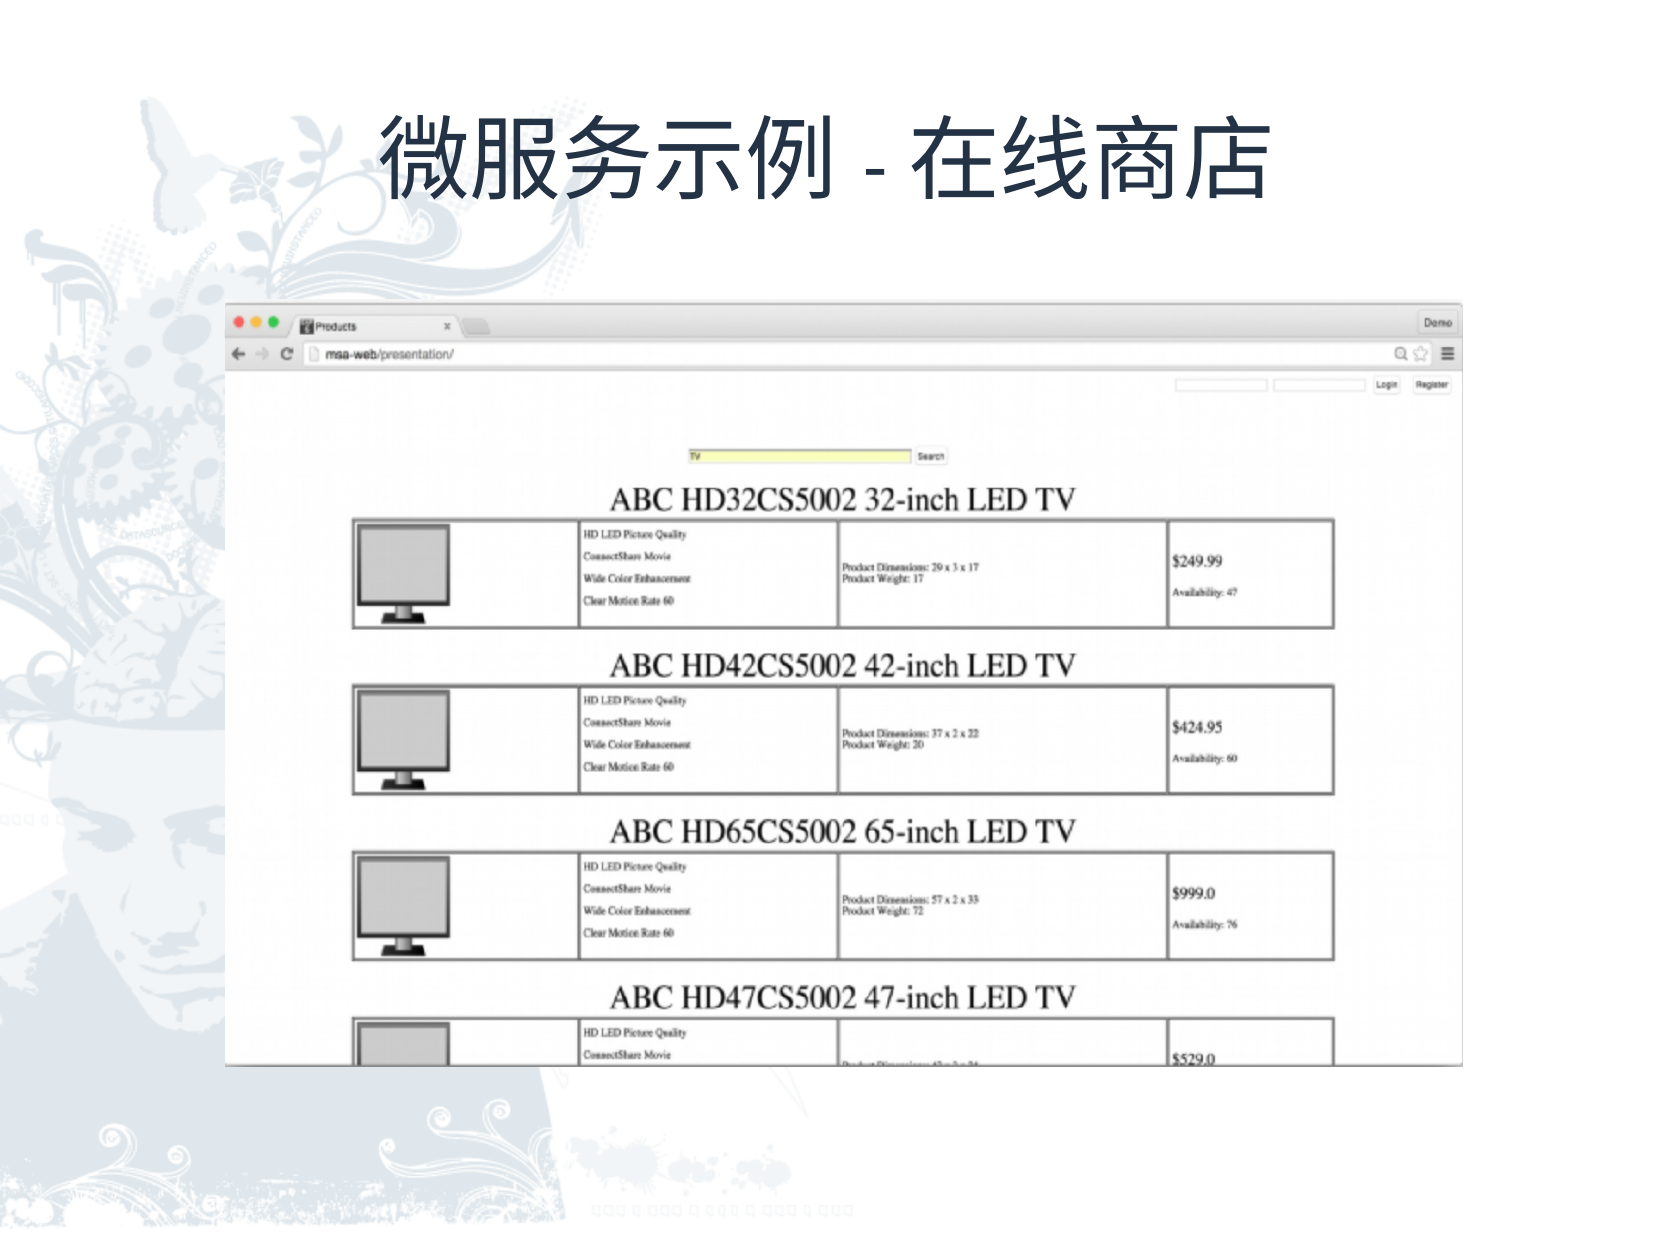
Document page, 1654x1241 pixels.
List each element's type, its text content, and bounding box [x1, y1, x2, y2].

picture [0, 0, 1654, 1241]
title 微服务示例-在线商店 [82, 49, 1571, 257]
